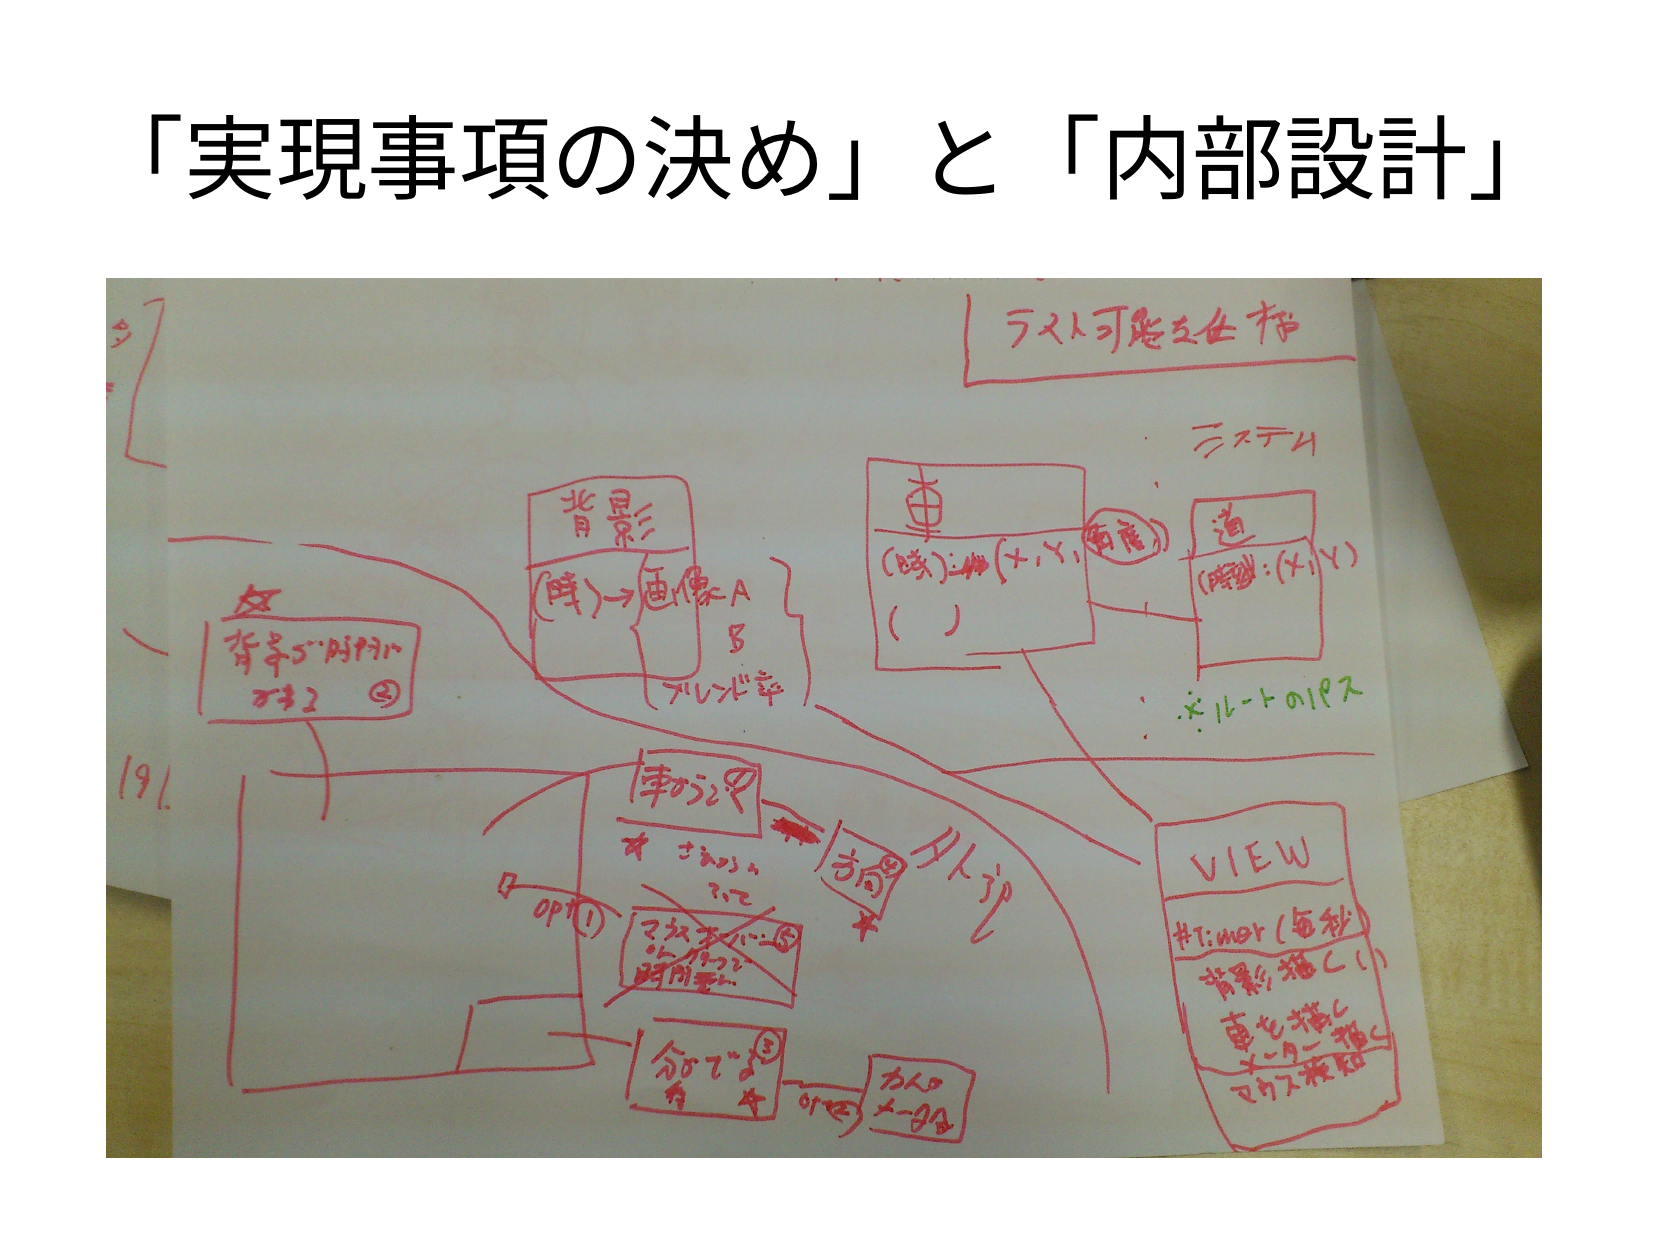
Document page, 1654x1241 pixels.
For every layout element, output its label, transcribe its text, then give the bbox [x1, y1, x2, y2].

title 「実現事項の決め」と「内部設計」 [82, 49, 1571, 257]
picture [106, 278, 1542, 1158]
